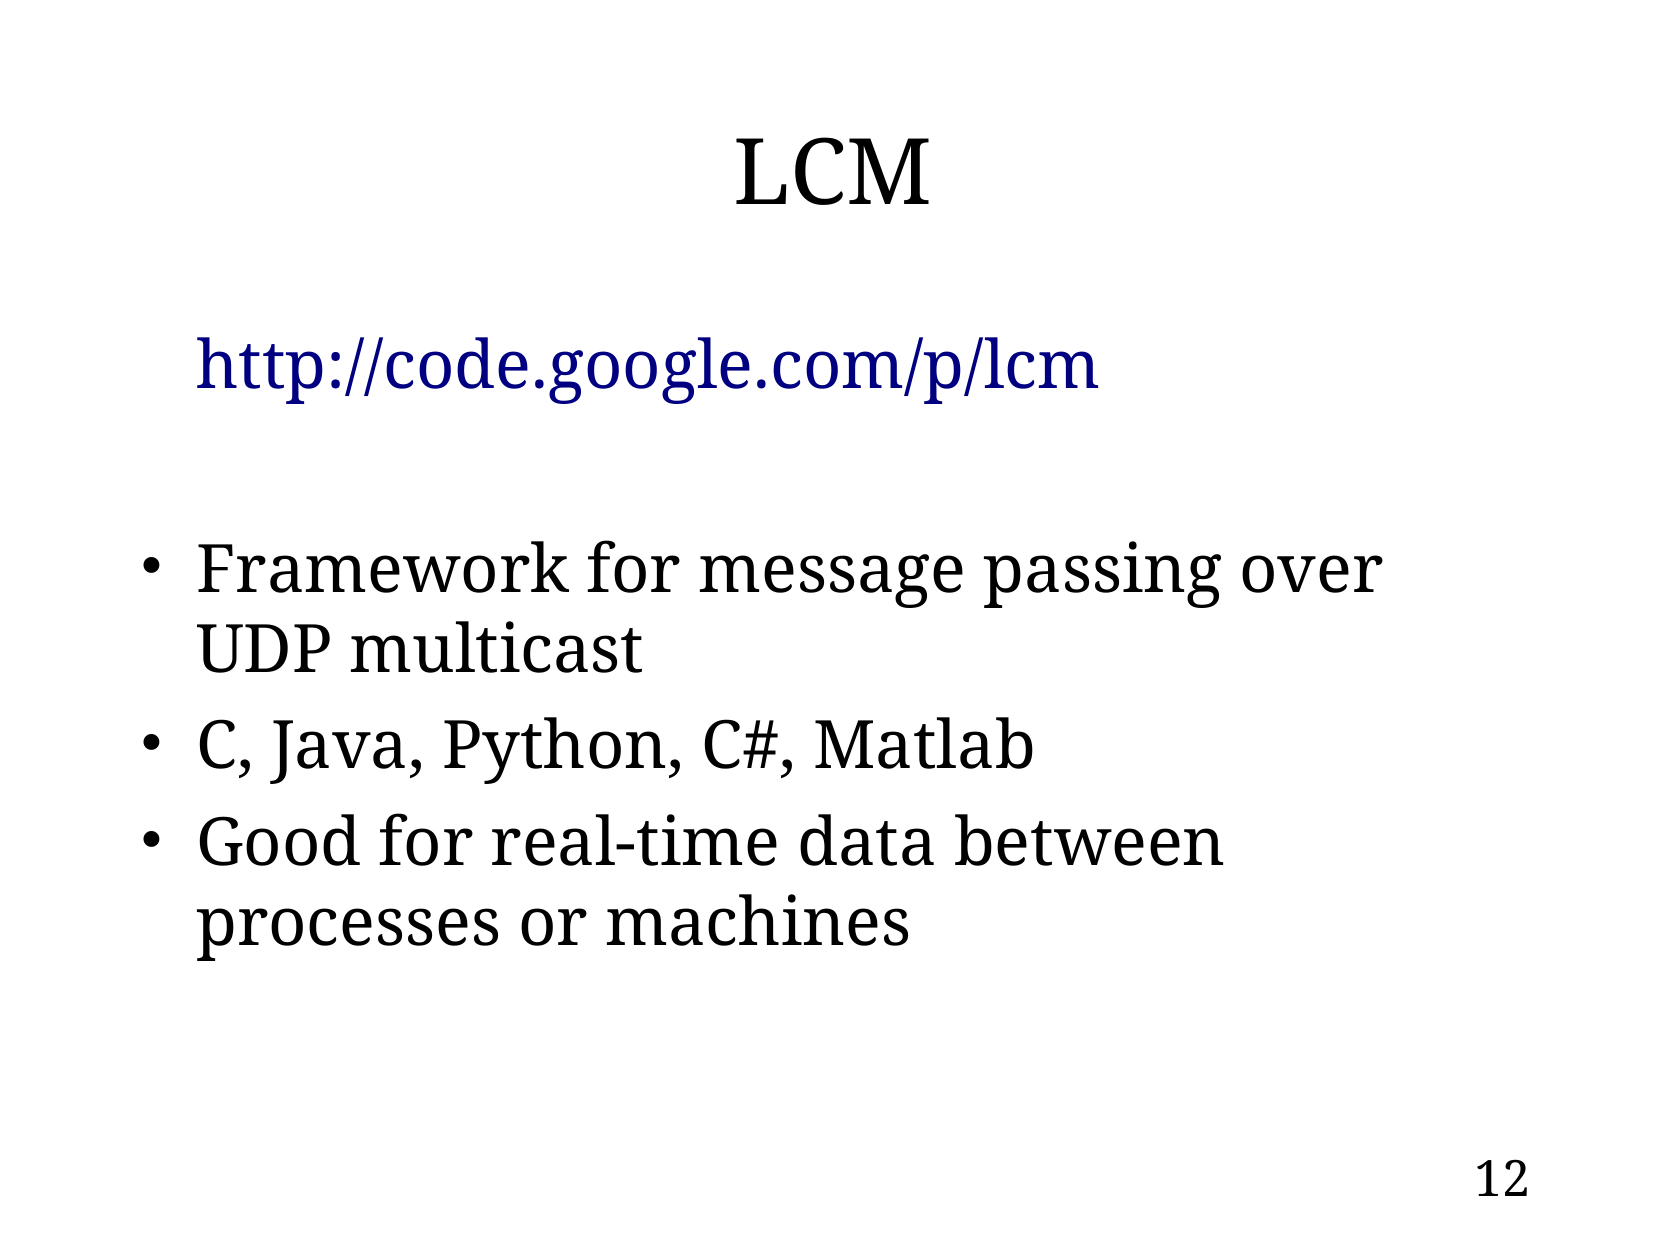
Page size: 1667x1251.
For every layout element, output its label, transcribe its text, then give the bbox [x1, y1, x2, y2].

title LCM [124, 63, 1542, 273]
list http://code.google.com/p/lcm Framework for message passing over UDP multicast C, Java, Python, C#, Matlab Good for real-time data between processes or machines [124, 313, 1542, 1139]
